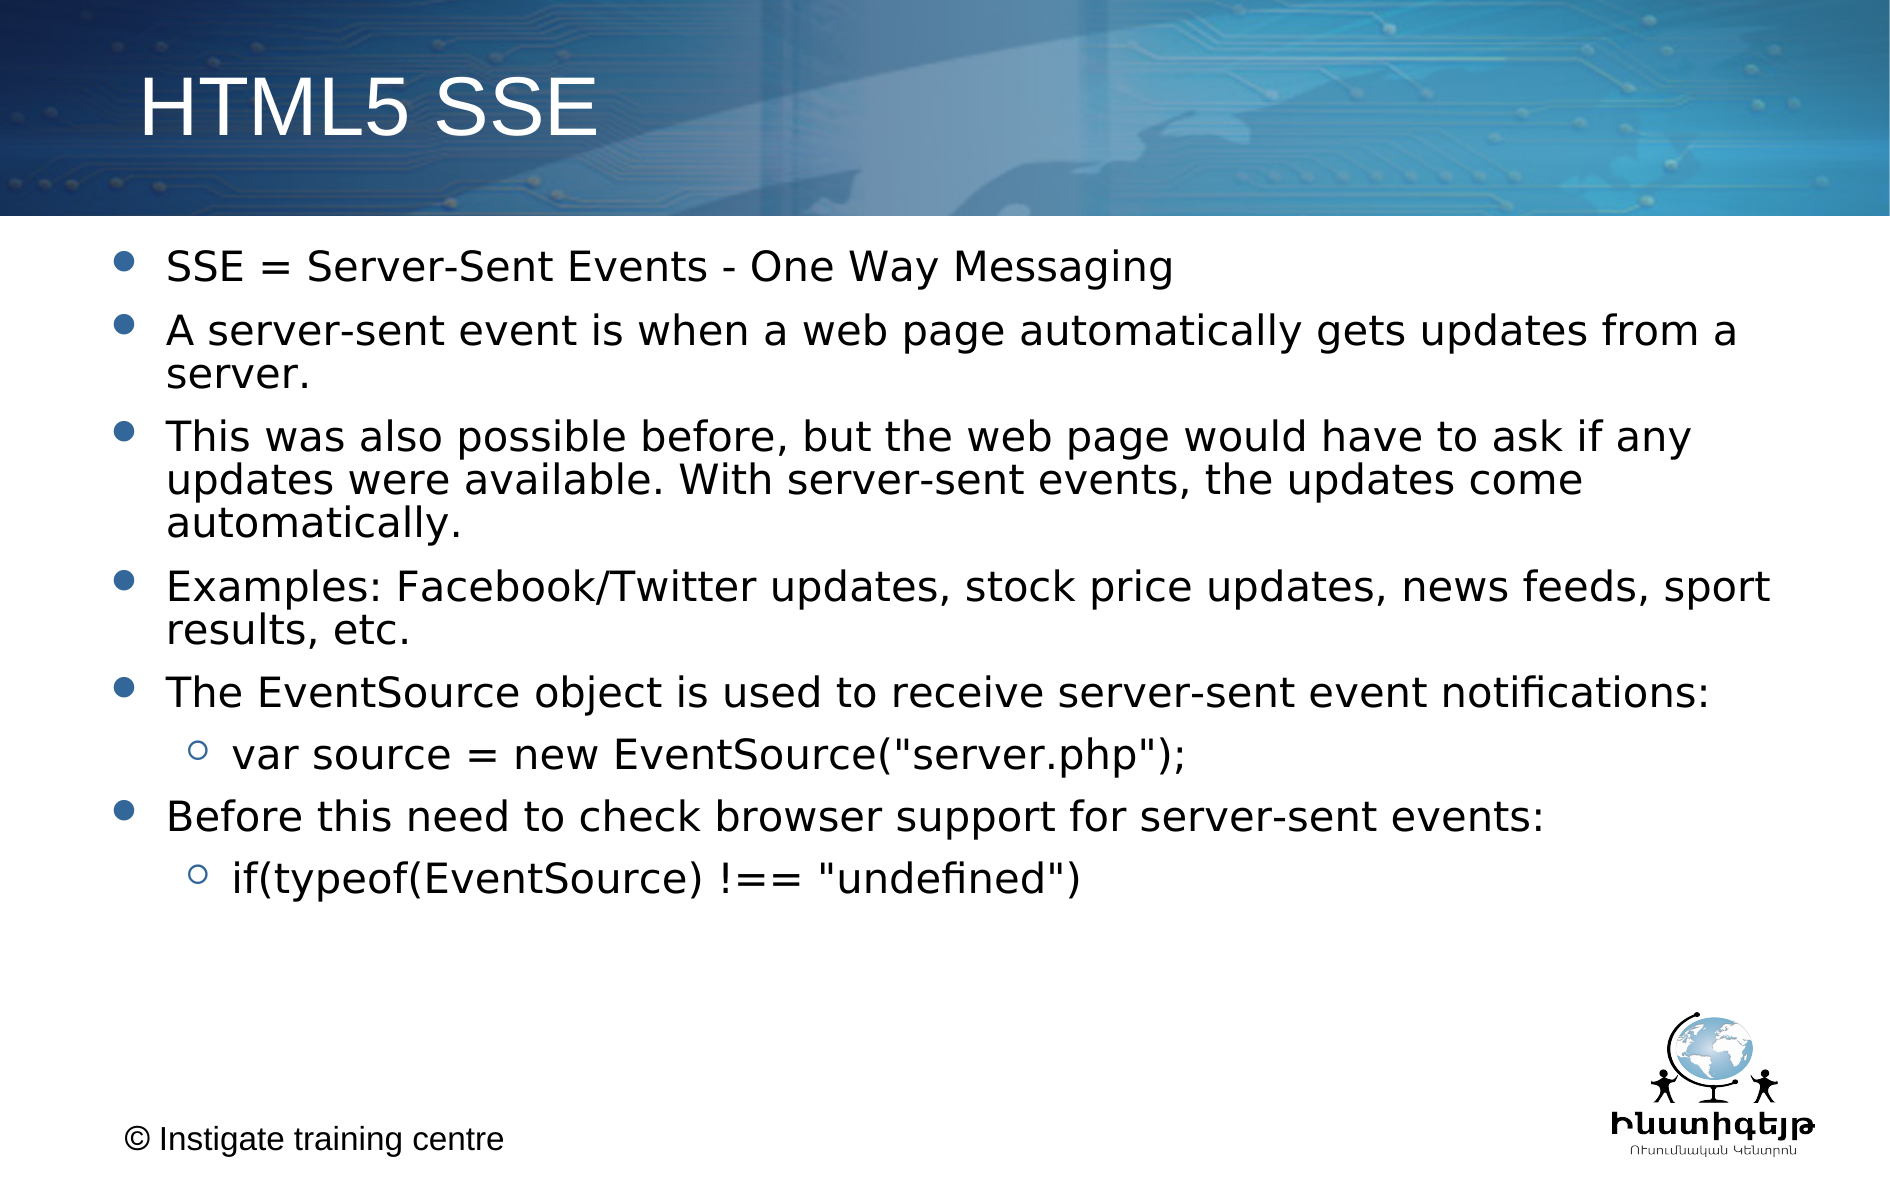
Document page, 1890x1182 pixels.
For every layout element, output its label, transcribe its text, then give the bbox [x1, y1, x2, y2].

picture [1612, 1012, 1815, 1157]
picture [0, 0, 1890, 216]
list SSE = Server-Sent Events - One Way Messaging A server-sent event is when a web page automatically gets updates from a server. This was also possible before, but the web page would have to ask if any updates were available. With server-sent events, the updates come automatically. Examples: Facebook/Twitter updates, stock price updates, news feeds, sport results, etc. The EventSource object is used to receive server-sent event notifications: var source = new EventSource("server.php"); Before this need to check browser support for server-sent events: if(typeof(EventSource) !== "undefined") [110, 247, 1838, 271]
text_box HTML5 SSE [138, 82, 1801, 90]
